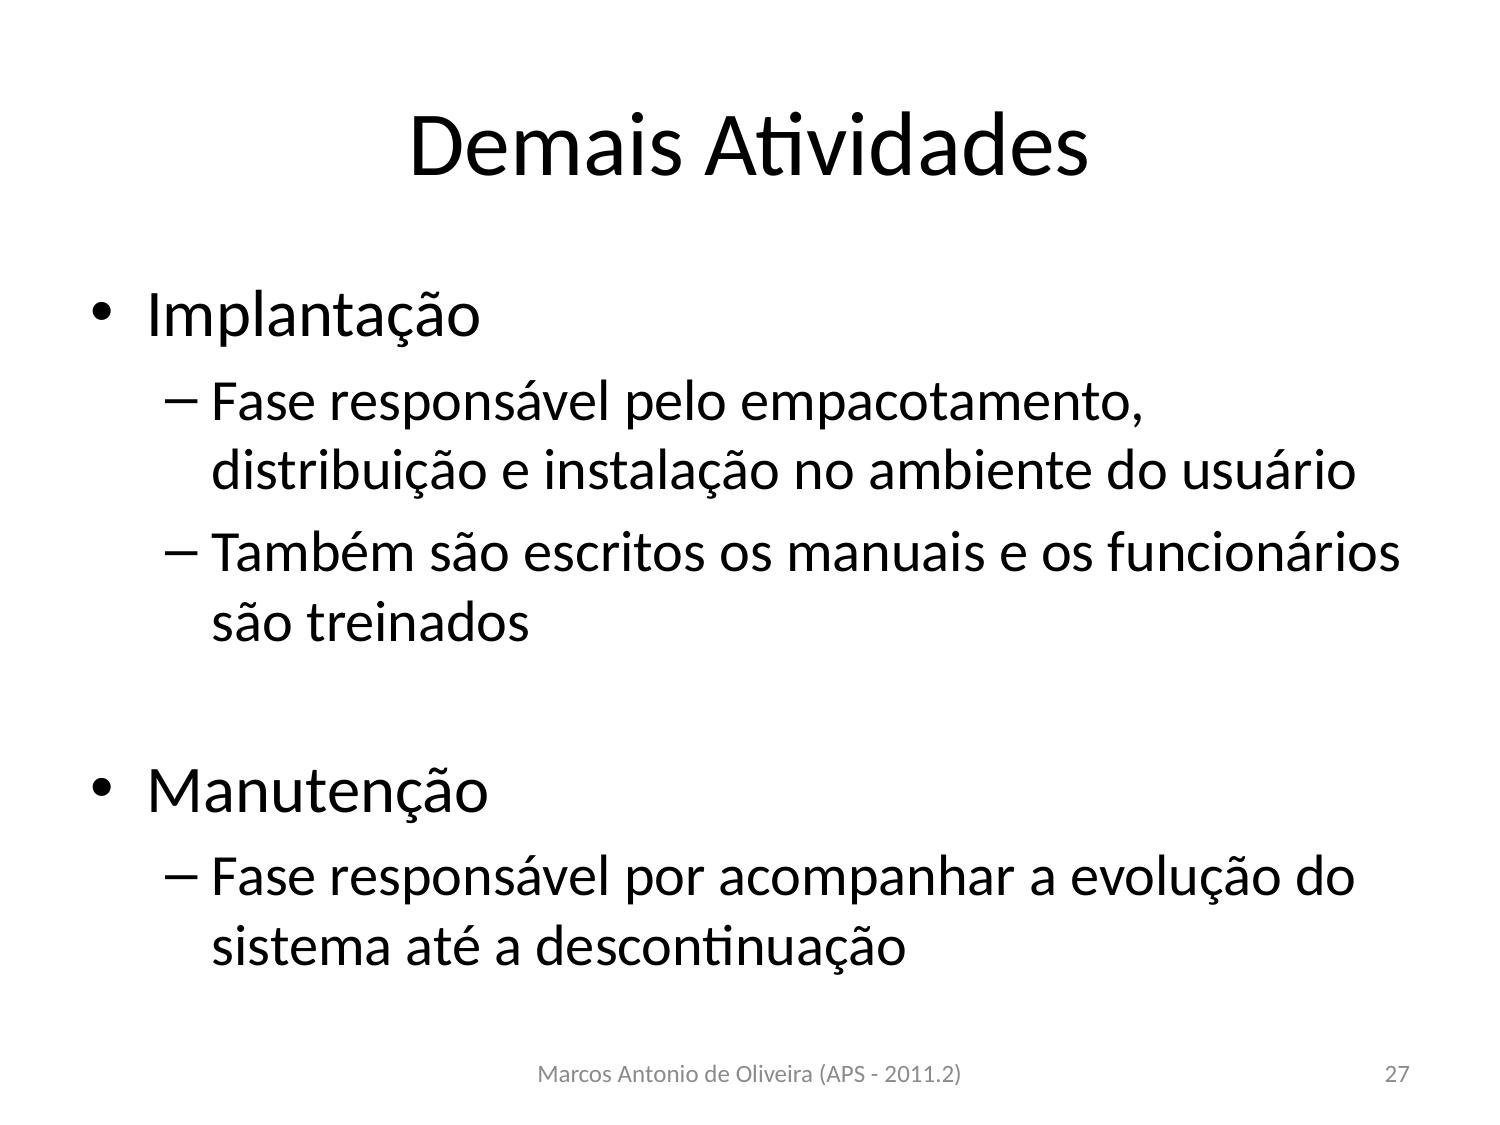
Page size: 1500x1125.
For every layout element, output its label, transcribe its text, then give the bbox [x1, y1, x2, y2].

slide_number <número> [1074, 1042, 1425, 1103]
title Demais Atividades [75, 45, 1425, 233]
list Implantação Fase responsável pelo empacotamento, distribuição e instalação no ambiente do usuário Também são escritos os manuais e os funcionários são treinados Manutenção Fase responsável por acompanhar a evolução do sistema até a descontinuação [75, 262, 1425, 1005]
footer Marcos Antonio de Oliveira (APS - 2011.2) [512, 1042, 988, 1103]
